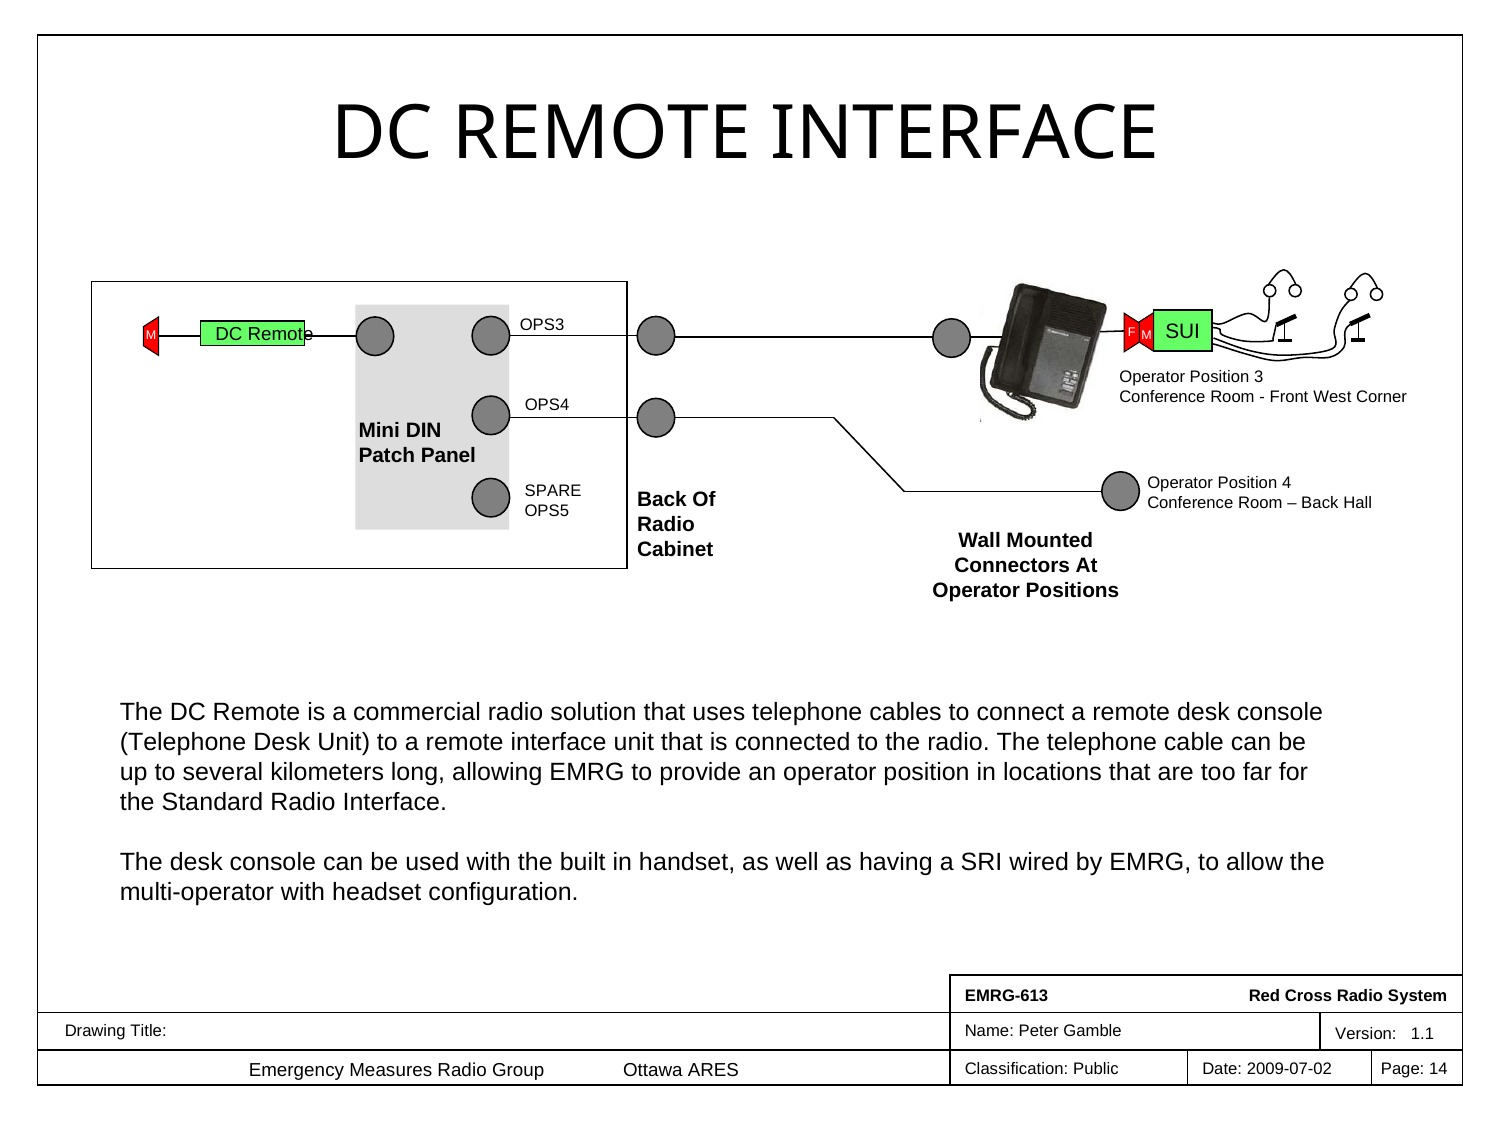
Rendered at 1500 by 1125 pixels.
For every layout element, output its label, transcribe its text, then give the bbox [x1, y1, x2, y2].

text_box DC Remote [200, 320, 305, 346]
text_box Emergency Measures Radio Group Ottawa ARES [50, 1049, 938, 1086]
text_box Wall Mounted Connectors At Operator Positions [912, 519, 1140, 610]
text_box Page: <number> [1362, 1049, 1463, 1086]
text_box [355, 304, 510, 530]
text_box [932, 318, 971, 358]
text_box Back Of Radio Cabinet [622, 478, 769, 569]
text_box SUI [1153, 309, 1213, 352]
text_box SUI [1167, 330, 1176, 337]
text_box [143, 316, 159, 356]
text_box [1124, 313, 1140, 352]
text_box SPARE OPS5 [509, 471, 597, 528]
text_box OPS4 [509, 386, 585, 422]
text_box Operator Position 4 Conference Room – Back Hall [1132, 463, 1388, 520]
text_box [637, 316, 675, 355]
text_box M [145, 327, 157, 343]
text_box F [1126, 323, 1137, 340]
title DC REMOTE INTERFACE [107, 35, 1383, 224]
text_box [1101, 471, 1132, 511]
text_box M [1129, 319, 1167, 350]
text_box The DC Remote is a commercial radio solution that uses telephone cables to connect a remote desk console (Telephone Desk Unit) to a remote interface unit that is connected to the radio. The telephone cable can be up to several kilometers long, allowing EMRG to provide an operator position in locations that are too far for the Standard Radio Interface. The desk console can be used with the built in handset, as well as having a SRI wired by EMRG, to allow the multi-operator with headset configuration. [104, 687, 1358, 913]
picture [980, 274, 1107, 422]
text_box Mini DIN Patch Panel [343, 409, 491, 475]
text_box Operator Position 3 Conference Room - Front West Corner [1107, 358, 1423, 414]
text_box [1143, 312, 1154, 319]
text_box OPS3 [504, 305, 580, 342]
text_box [637, 398, 675, 438]
